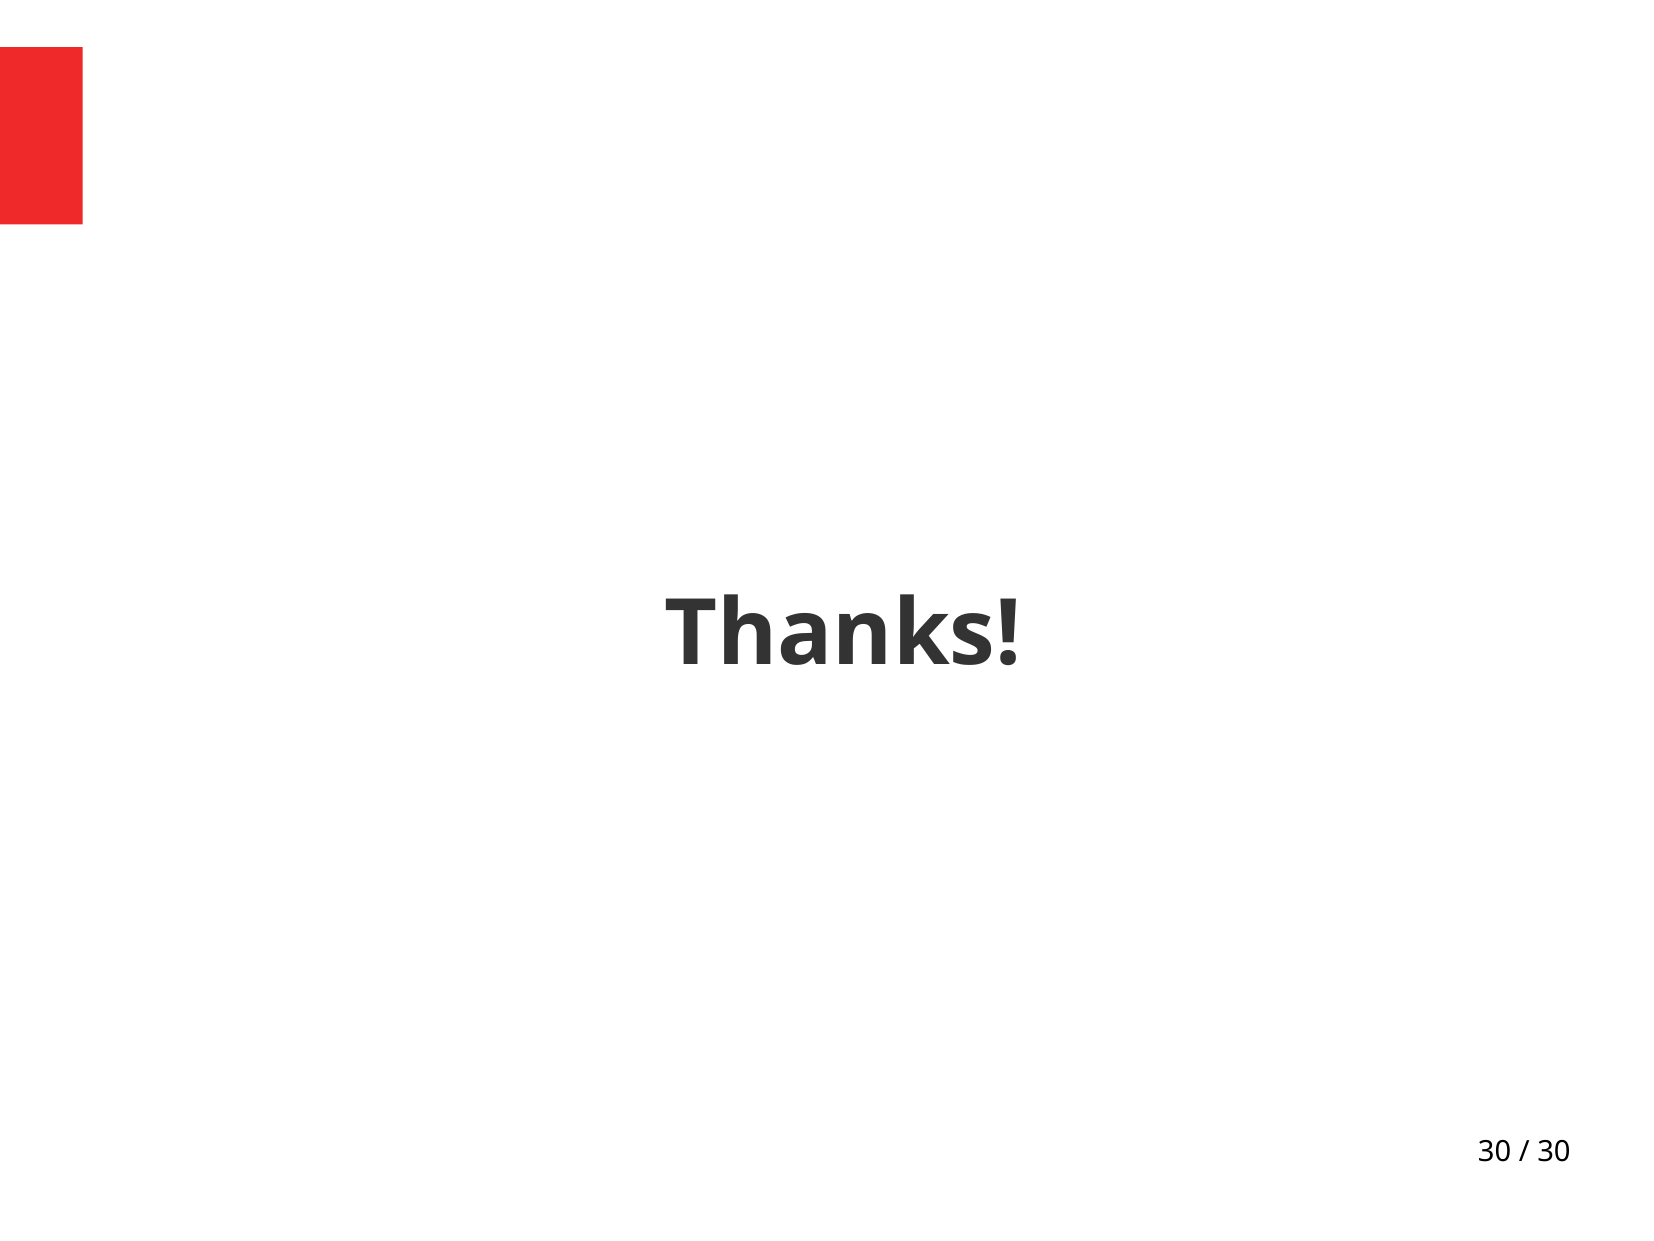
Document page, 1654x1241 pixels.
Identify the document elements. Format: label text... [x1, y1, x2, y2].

title Thanks! [165, 525, 1619, 733]
